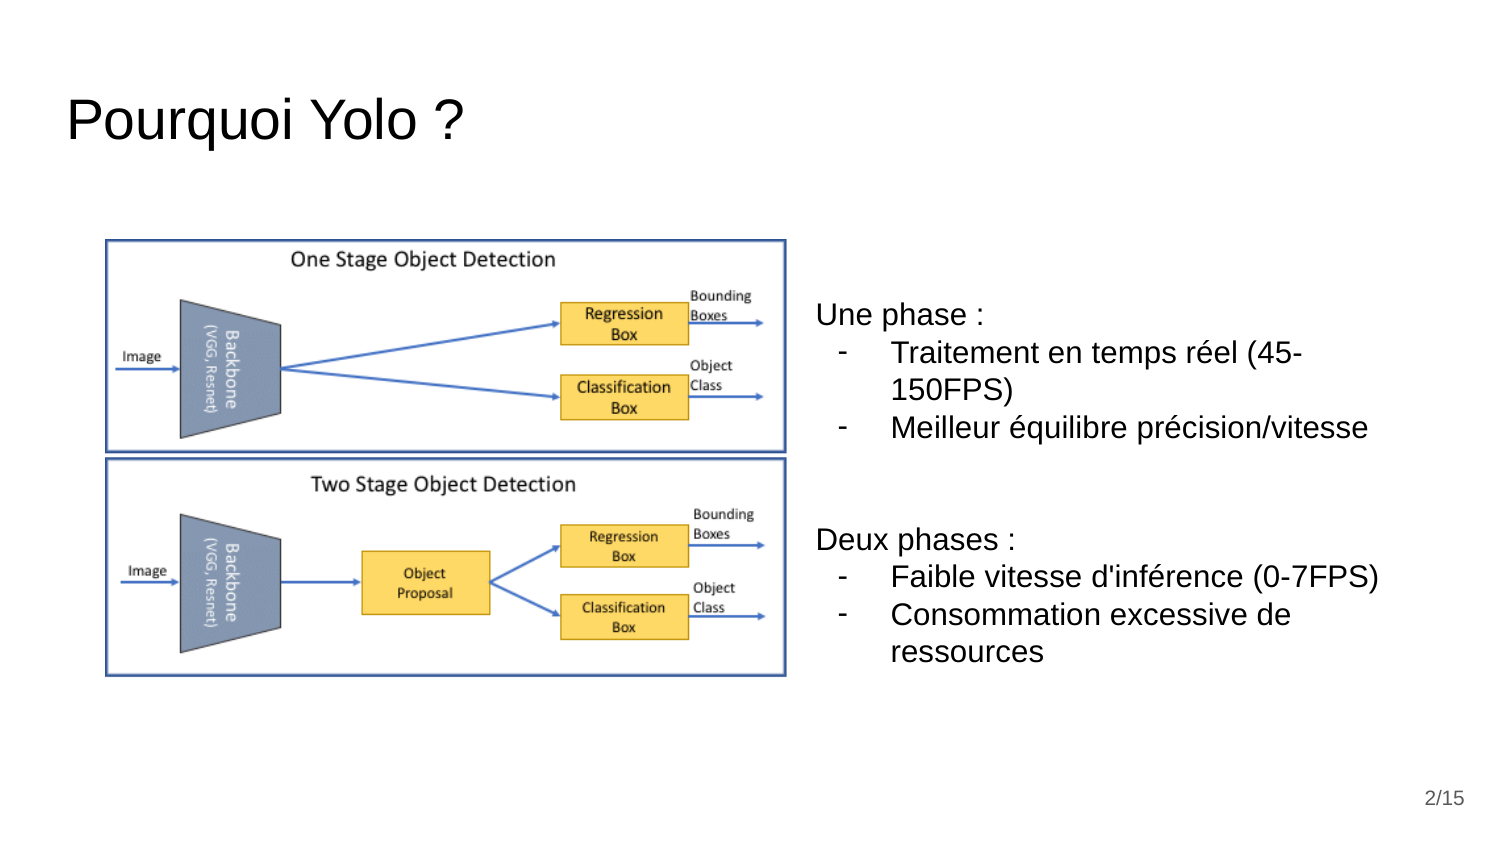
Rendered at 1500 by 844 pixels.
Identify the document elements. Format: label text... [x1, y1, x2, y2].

title Pourquoi Yolo ? [51, 72, 1449, 167]
text_box Une phase : Traitement en temps réel (45-150FPS) Meilleur équilibre précision/vitesse Deux phases : Faible vitesse d'inférence (0-7FPS) Consommation excessive de ressources [800, 279, 1441, 641]
slide_number <number>/15 [1389, 764, 1480, 830]
picture [105, 239, 792, 681]
